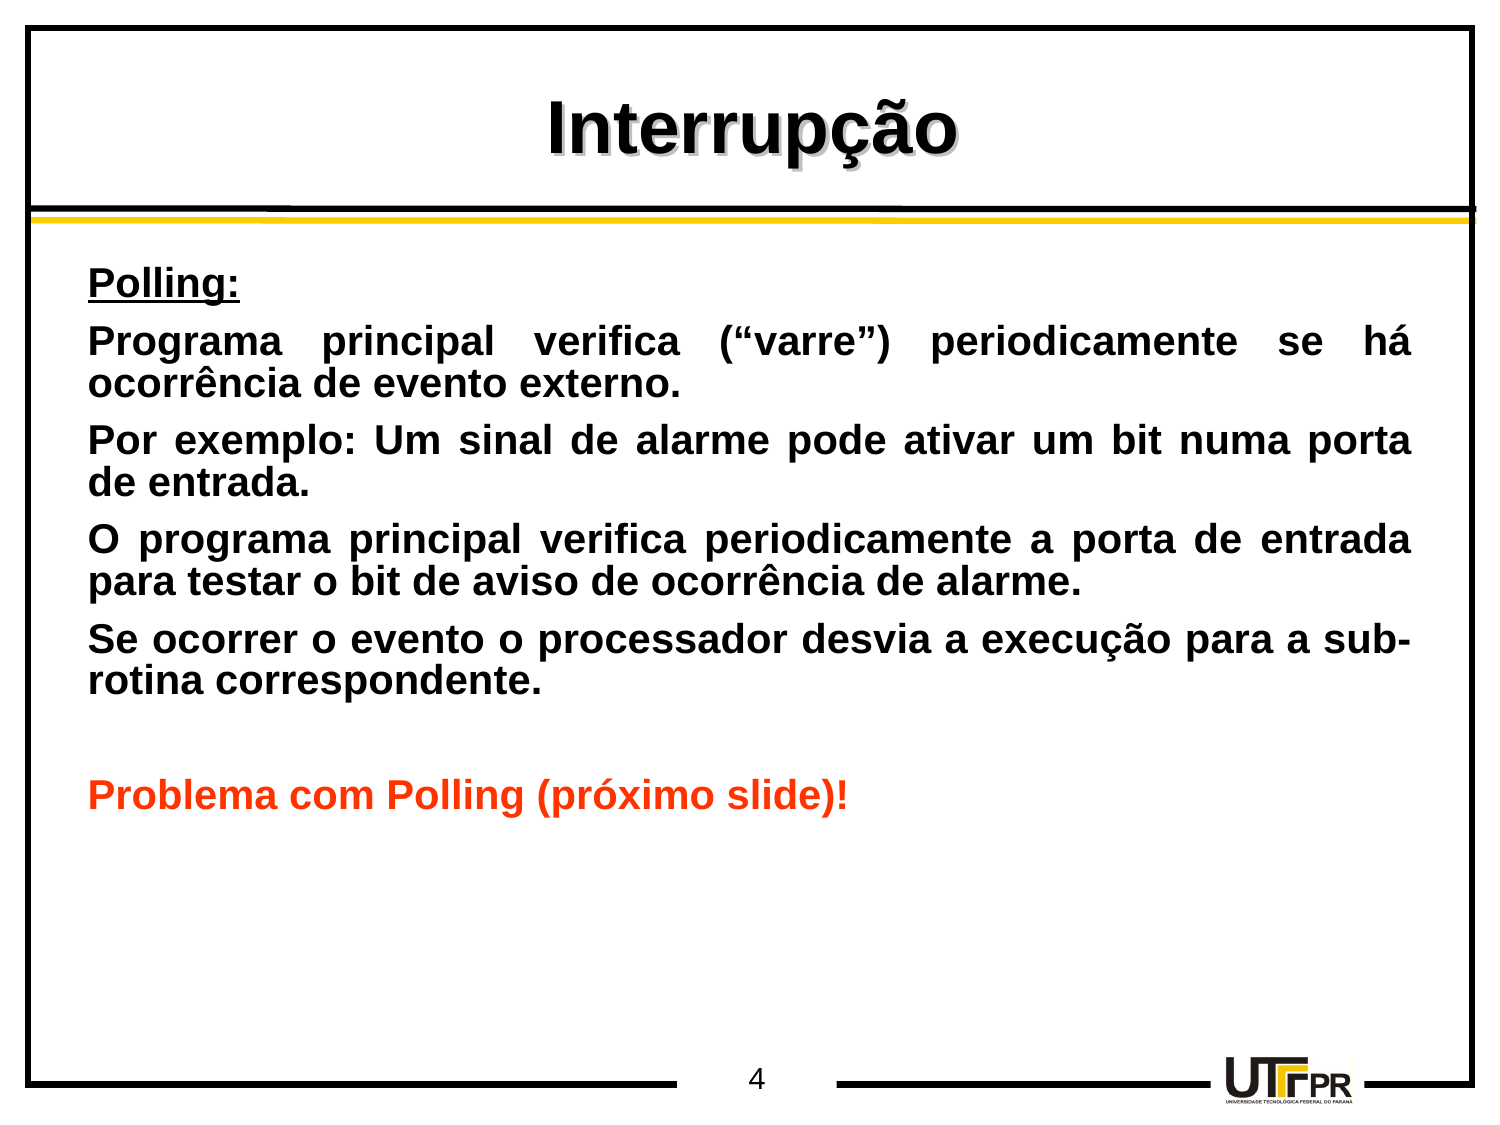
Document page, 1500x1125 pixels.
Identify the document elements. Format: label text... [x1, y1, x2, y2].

list Polling: Programa principal verifica (“varre”) periodicamente se há ocorrência de evento externo. Por exemplo: Um sinal de alarme pode ativar um bit numa porta de entrada. O programa principal verifica periodicamente a porta de entrada para testar o bit de aviso de ocorrência de alarme. Se ocorrer o evento o processador desvia a execução para a sub-rotina correspondente. Problema com Polling (próximo slide)! [72, 257, 1428, 1027]
title Interrupção [29, 85, 1477, 180]
picture [1225, 1057, 1353, 1104]
